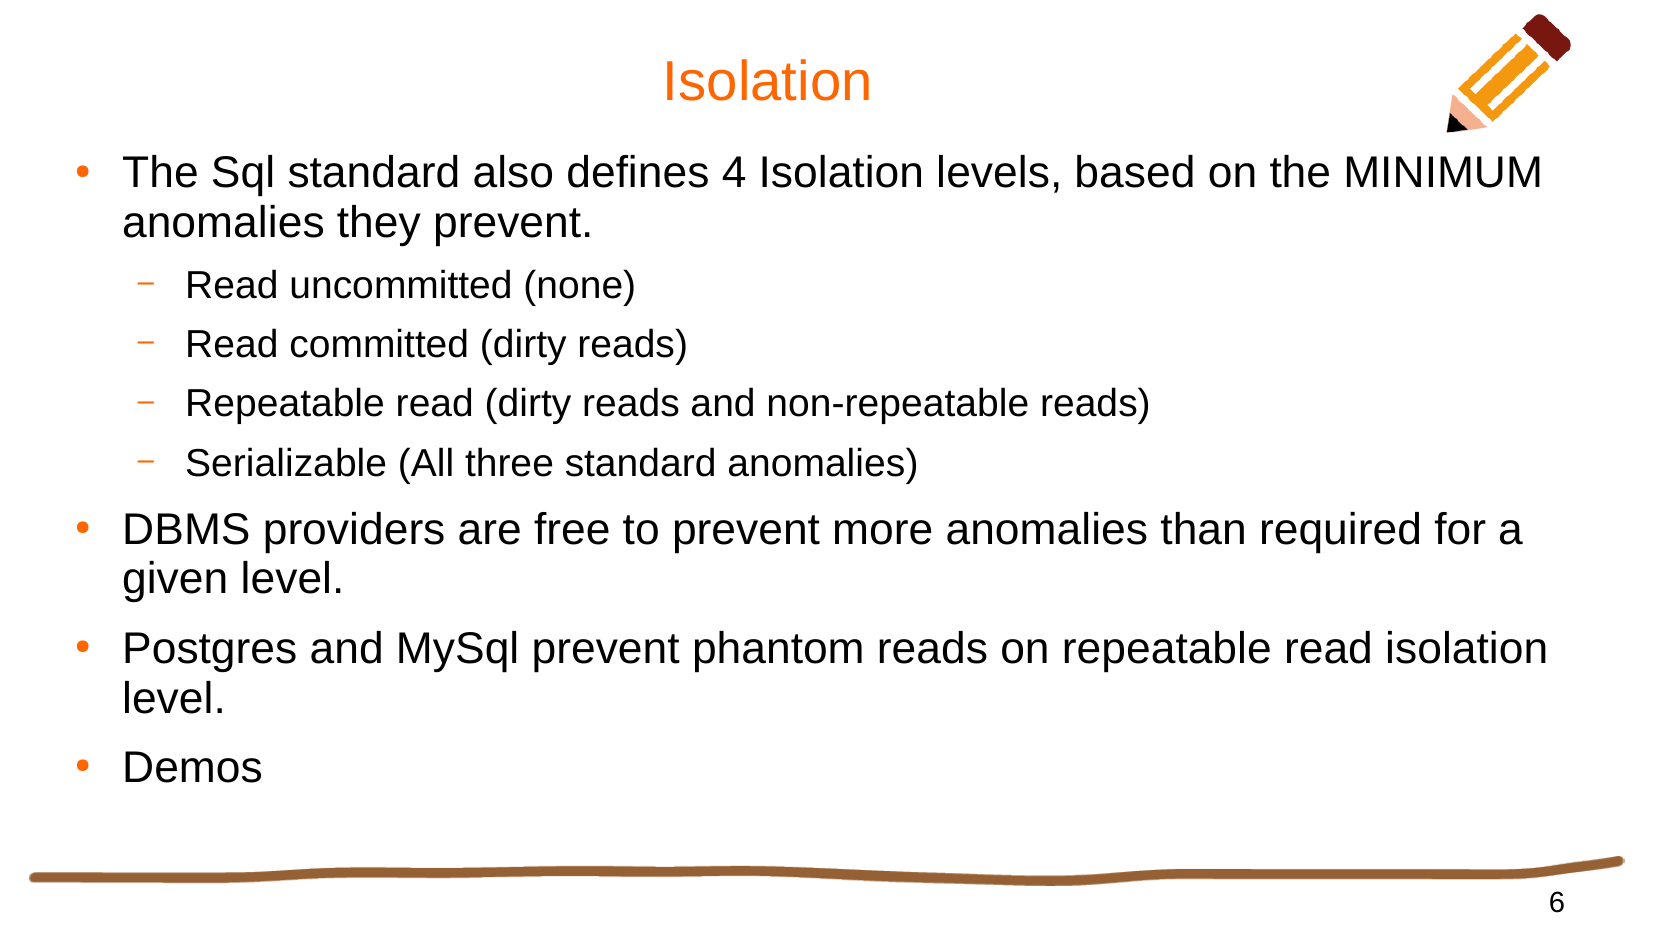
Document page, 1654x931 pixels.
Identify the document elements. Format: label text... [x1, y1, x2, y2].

title Isolation [88, 29, 1447, 133]
list The Sql standard also defines 4 Isolation levels, based on the MINIMUM anomalies they prevent. Read uncommitted (none) Read committed (dirty reads) Repeatable read (dirty reads and non-repeatable reads) Serializable (All three standard anomalies) DBMS providers are free to prevent more anomalies than required for a given level. Postgres and MySql prevent phantom reads on repeatable read isolation level. Demos [59, 147, 1565, 798]
picture [1446, 14, 1571, 133]
picture [29, 856, 1625, 886]
